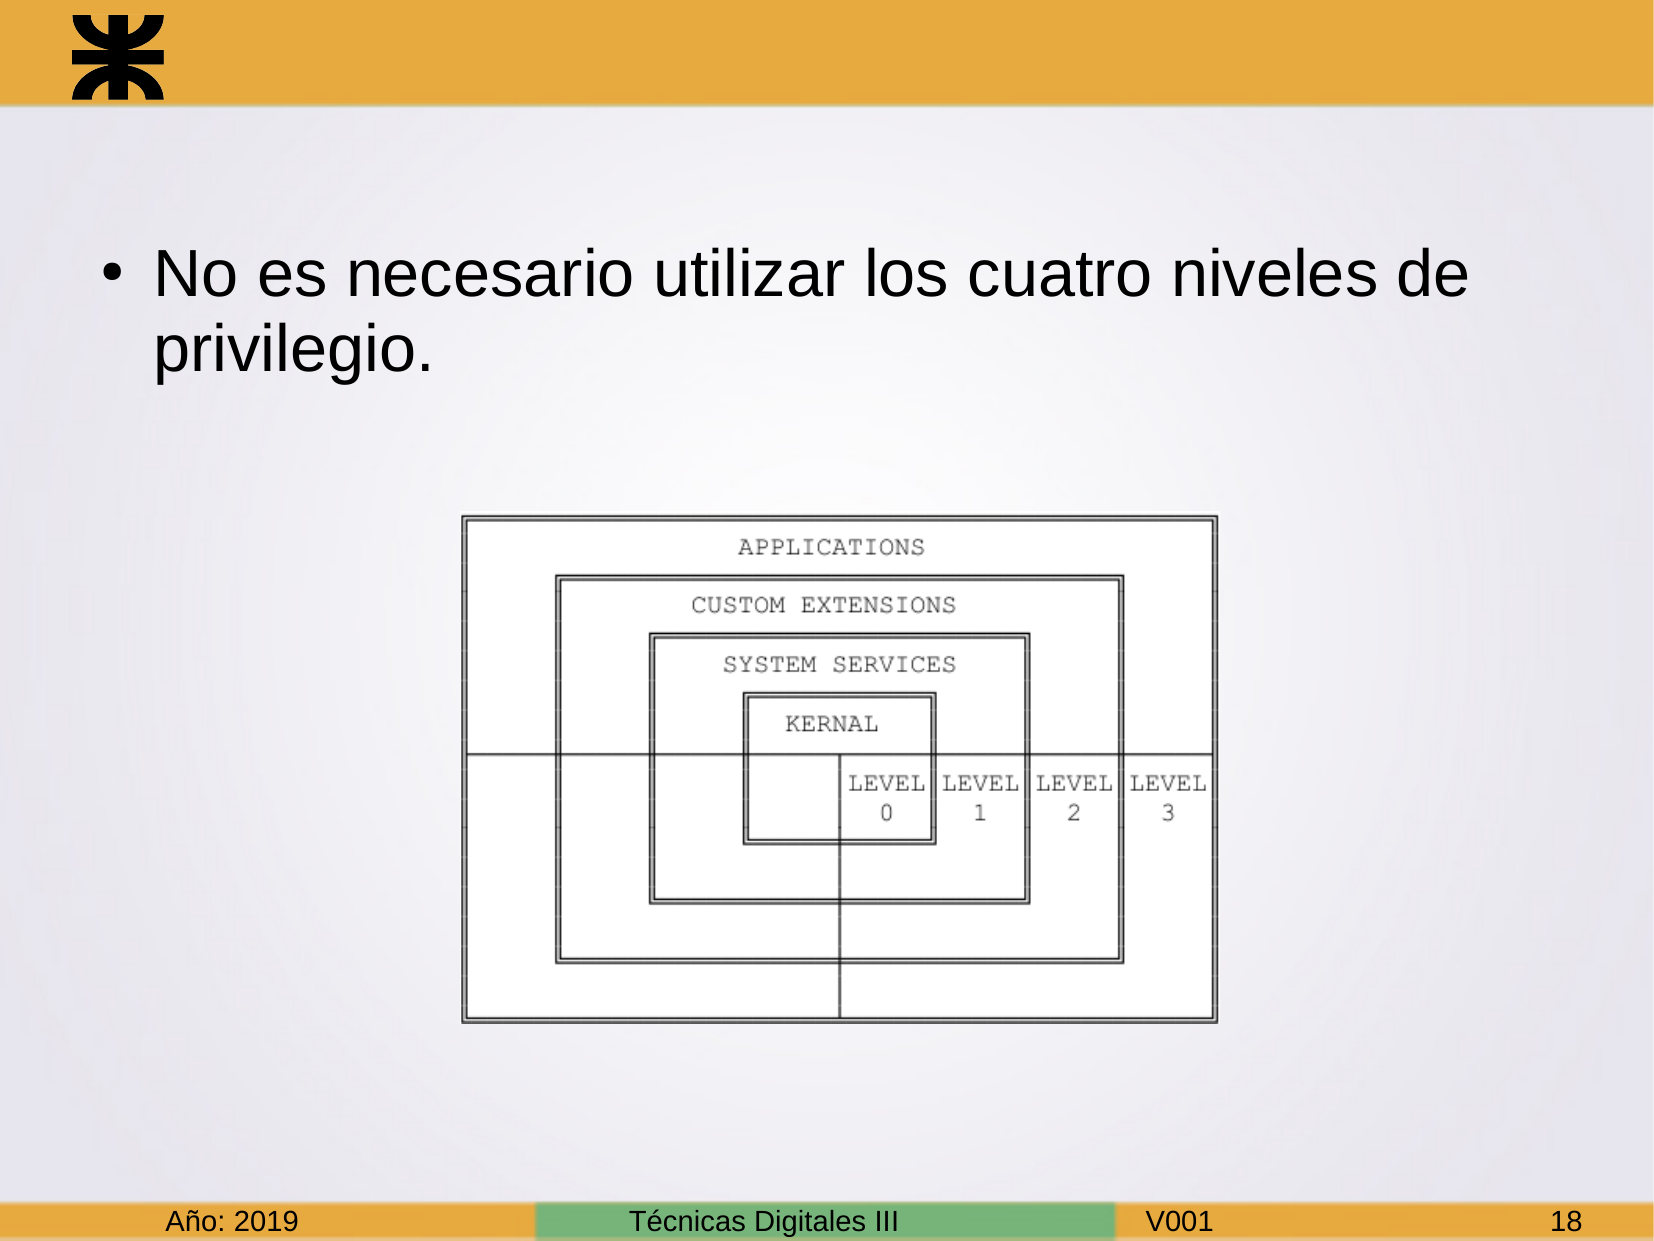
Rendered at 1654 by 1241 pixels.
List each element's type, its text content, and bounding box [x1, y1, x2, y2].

picture [0, 0, 1654, 1241]
list No es necesario utilizar los cuatro niveles de privilegio. [82, 236, 1571, 956]
